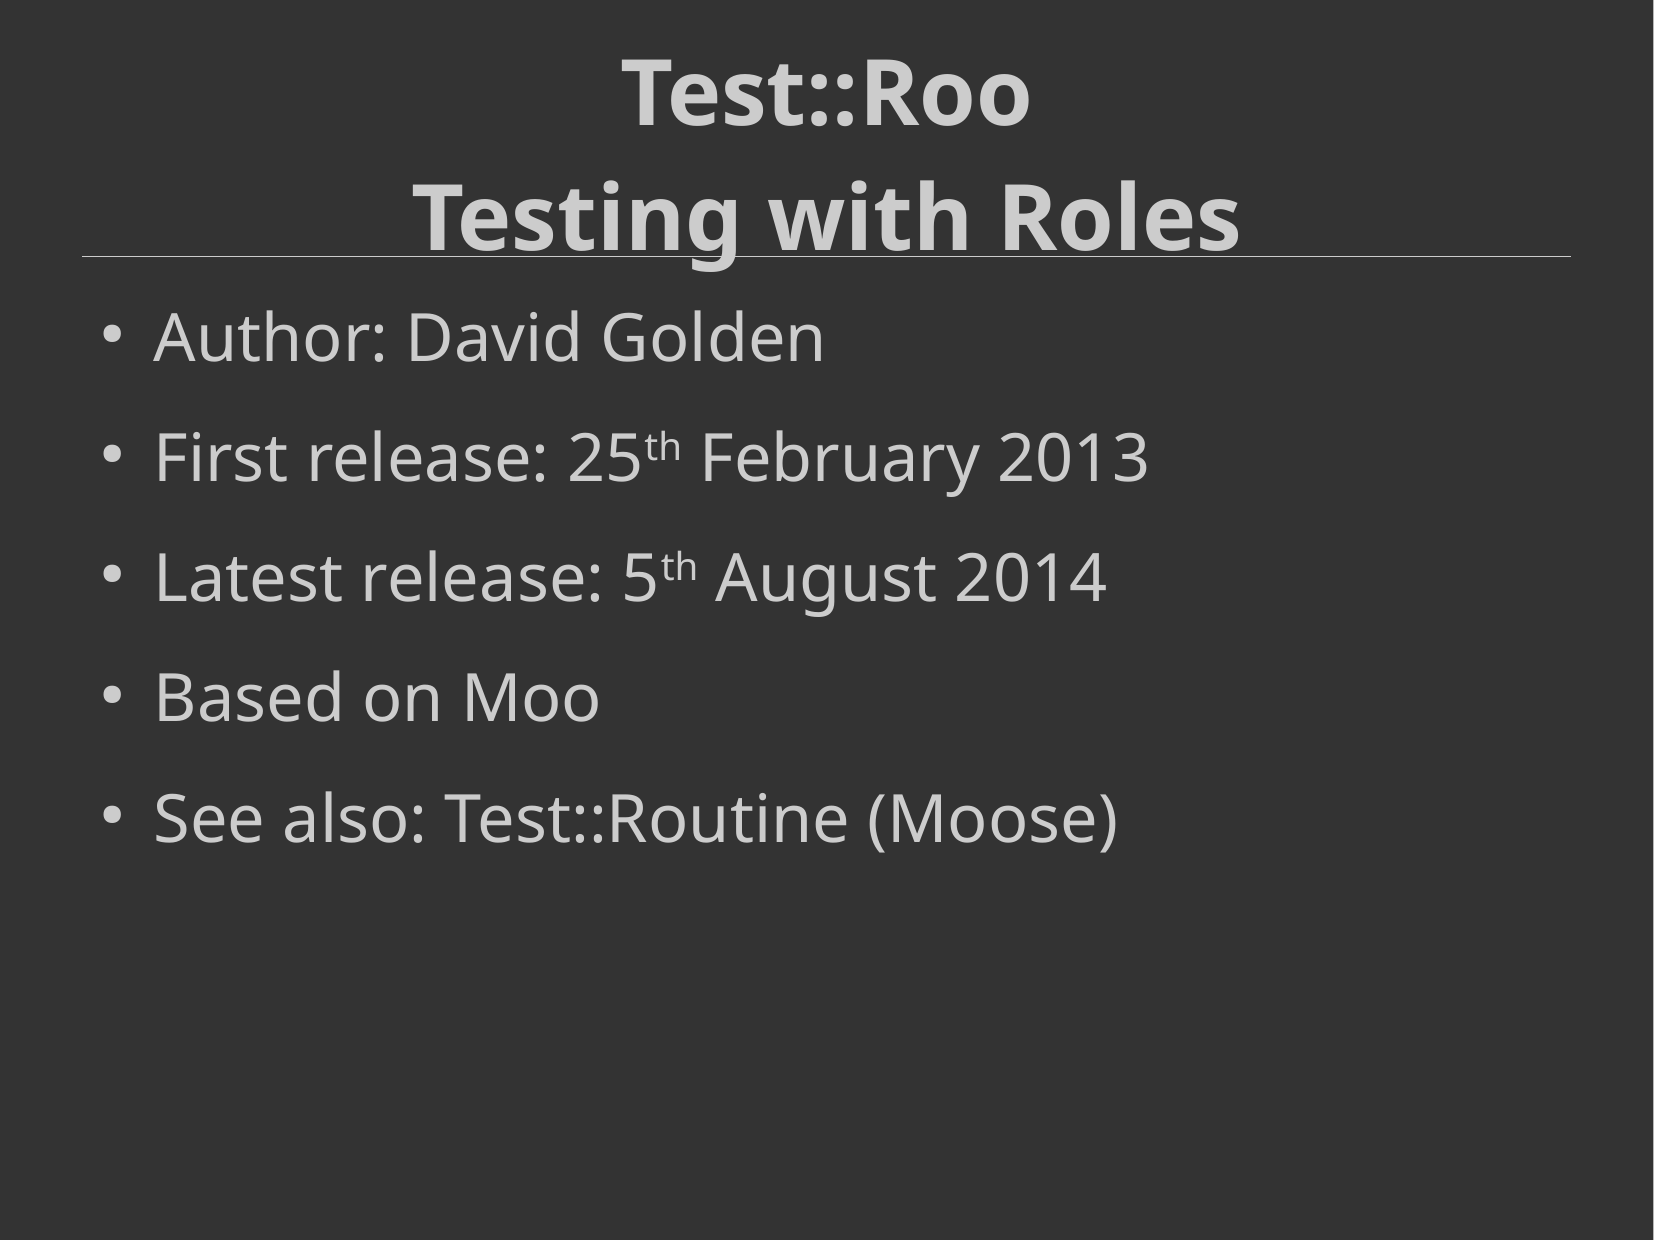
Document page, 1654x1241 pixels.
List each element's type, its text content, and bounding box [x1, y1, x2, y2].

list Author: David Golden First release: 25th February 2013 Latest release: 5th August 2014 Based on Moo See also: Test::Routine (Moose) [82, 290, 1571, 1010]
title Test::Roo Testing with Roles [82, 45, 1571, 260]
